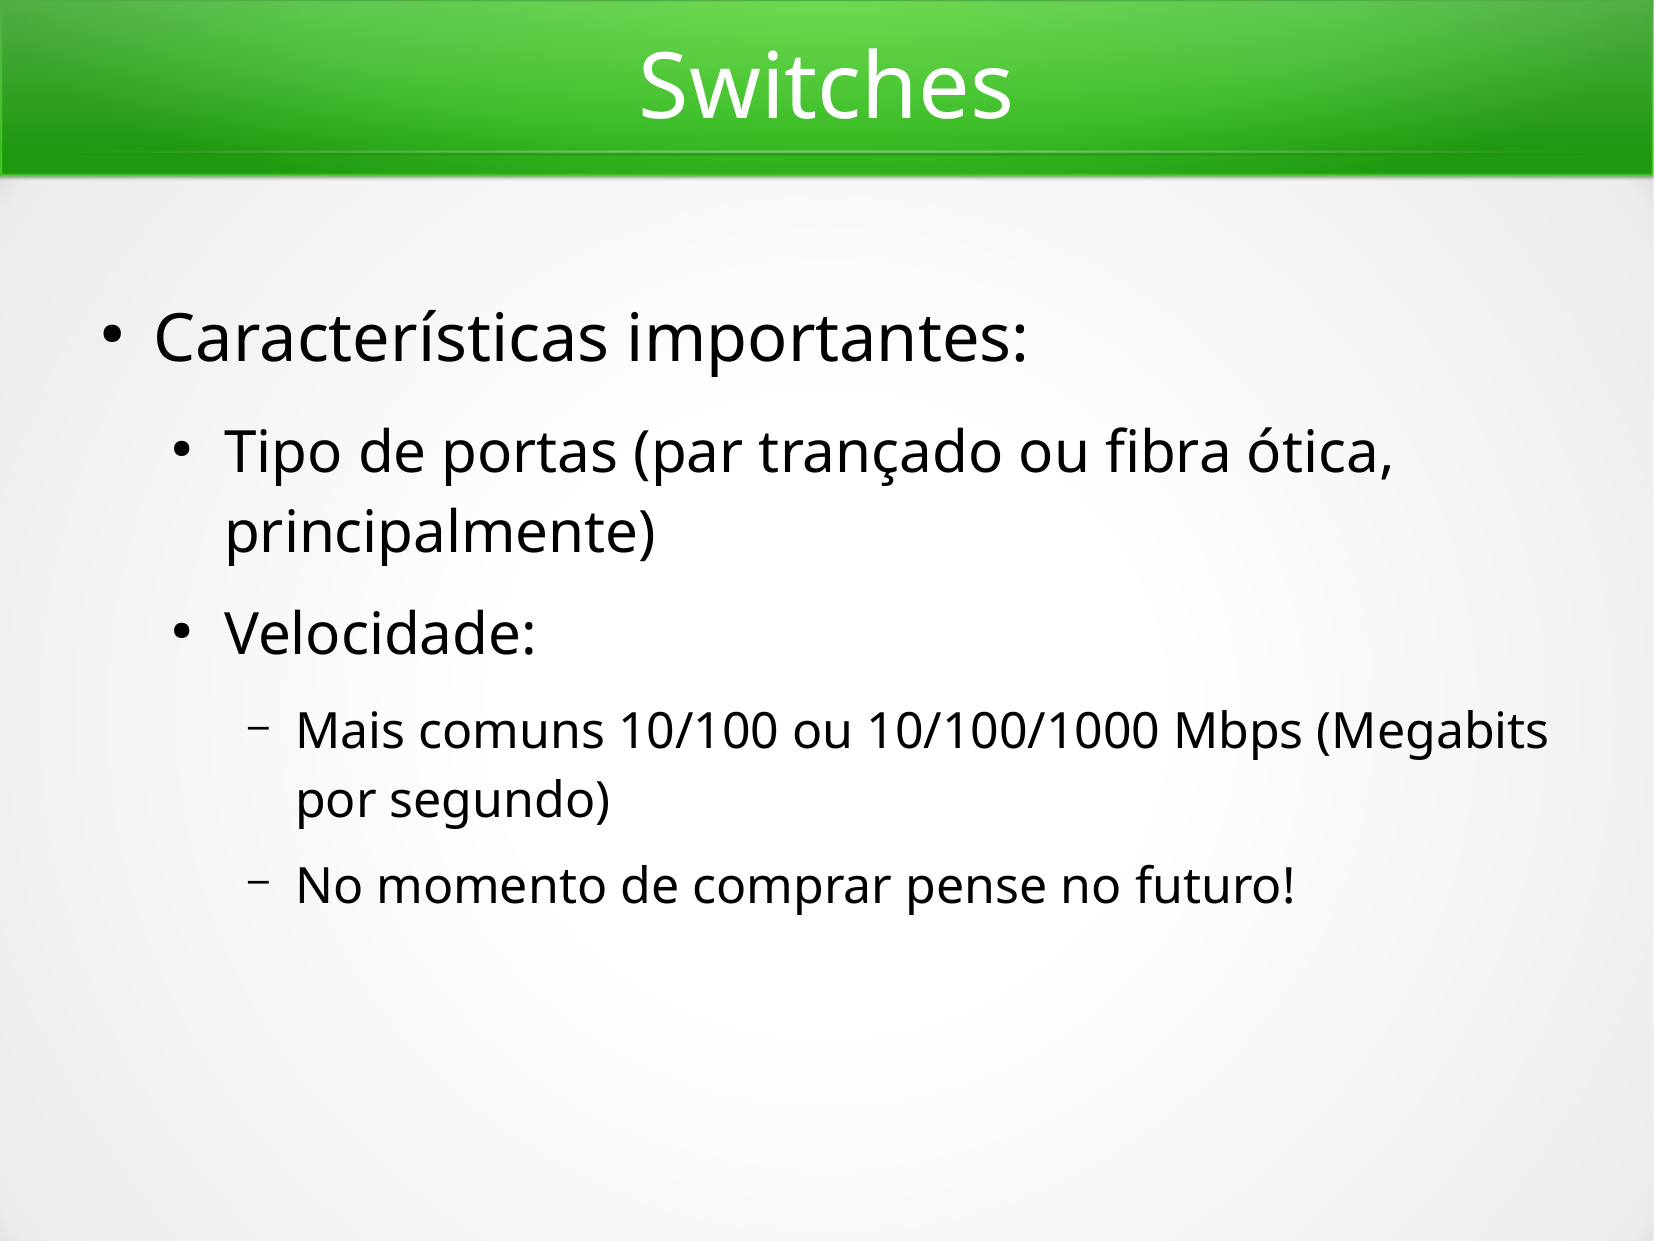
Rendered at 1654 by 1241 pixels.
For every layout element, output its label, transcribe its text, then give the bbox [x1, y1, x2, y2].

picture [0, 0, 1654, 1241]
title Switches [82, 11, 1571, 154]
list Características importantes: Tipo de portas (par trançado ou fibra ótica, principalmente) Velocidade: Mais comuns 10/100 ou 10/100/1000 Mbps (Megabits por segundo) No momento de comprar pense no futuro! [82, 290, 1571, 1010]
